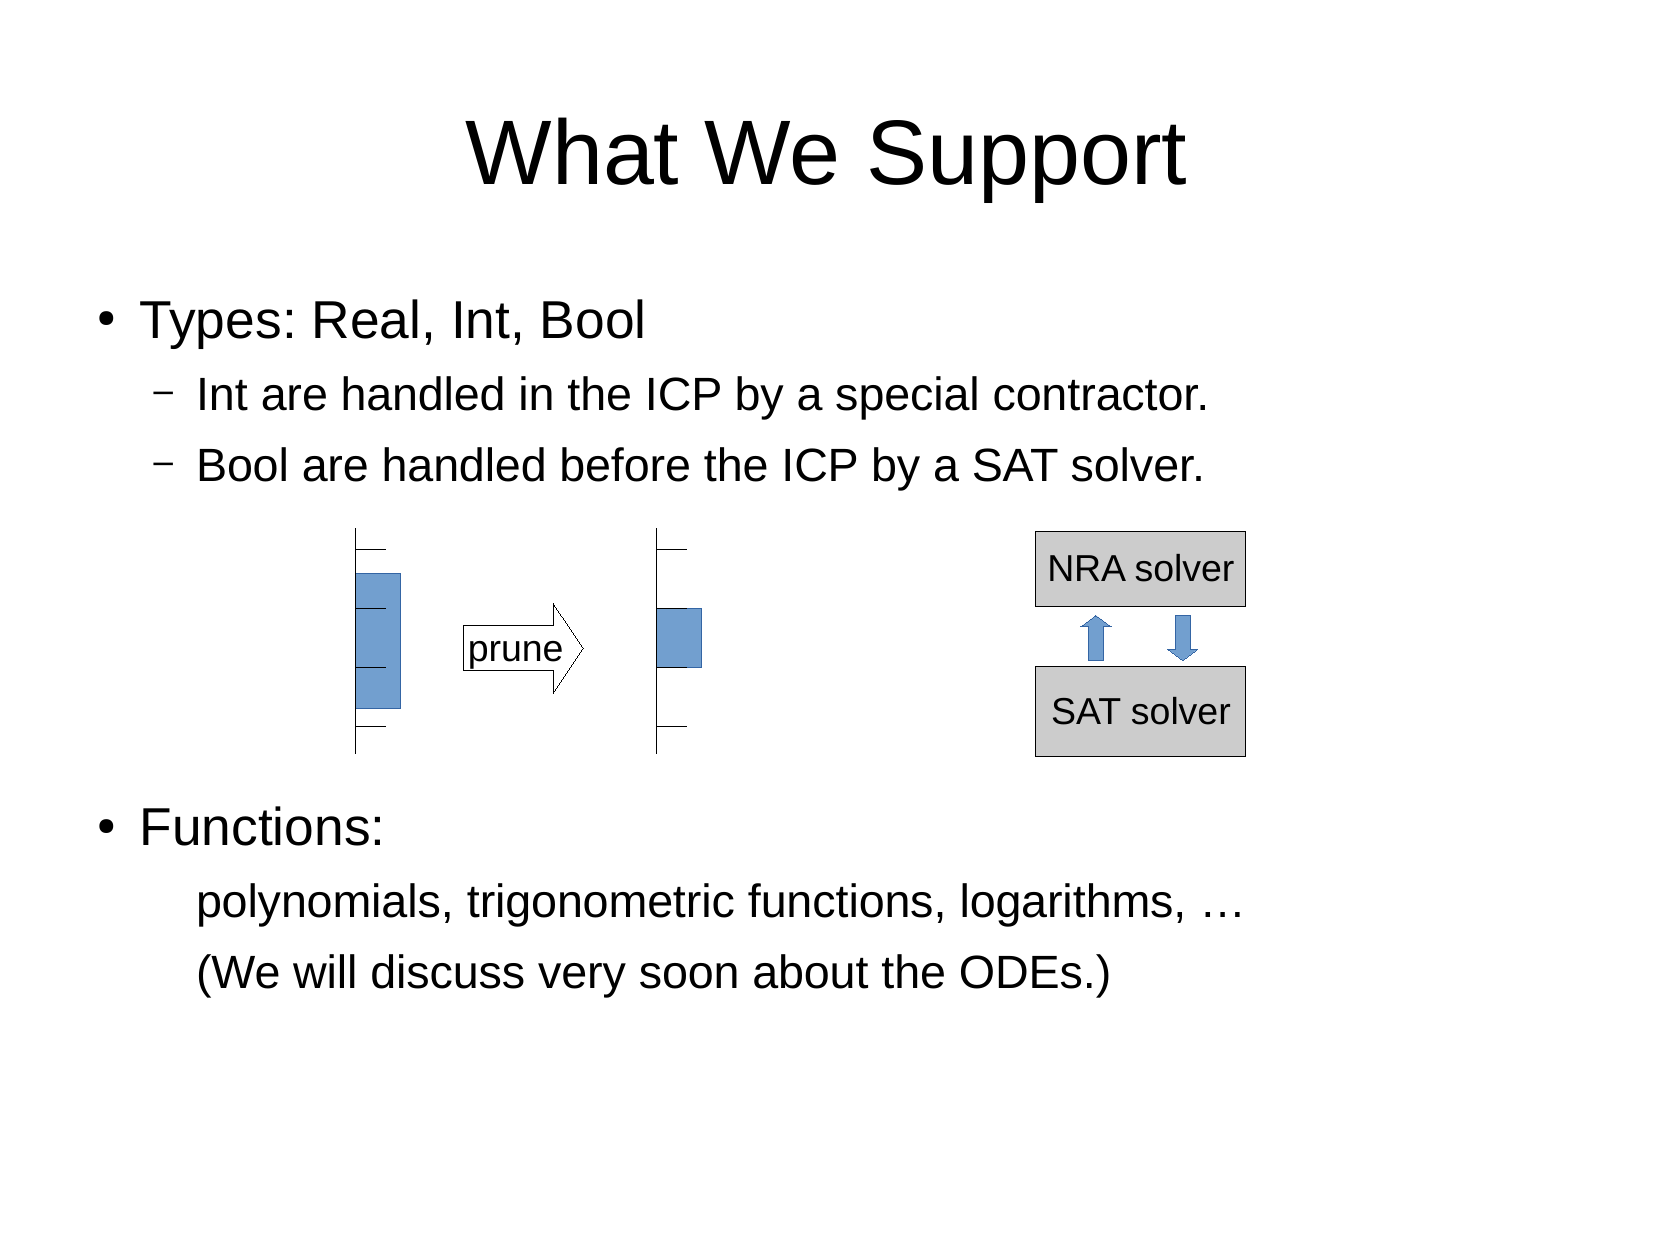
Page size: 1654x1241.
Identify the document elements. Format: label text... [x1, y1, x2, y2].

list Types: Real, Int, Bool Int are handled in the ICP by a special contractor. Bool are handled before the ICP by a SAT solver. Functions: polynomials, trigonometric functions, logarithms, … (We will discuss very soon about the ODEs.) [82, 290, 1571, 1010]
text_box [1167, 615, 1198, 661]
text_box [657, 608, 702, 668]
text_box SAT solver [1035, 666, 1246, 757]
text_box NRA solver [1035, 531, 1246, 607]
text_box [1080, 615, 1112, 661]
title What We Support [82, 49, 1571, 257]
text_box prune [463, 603, 584, 694]
